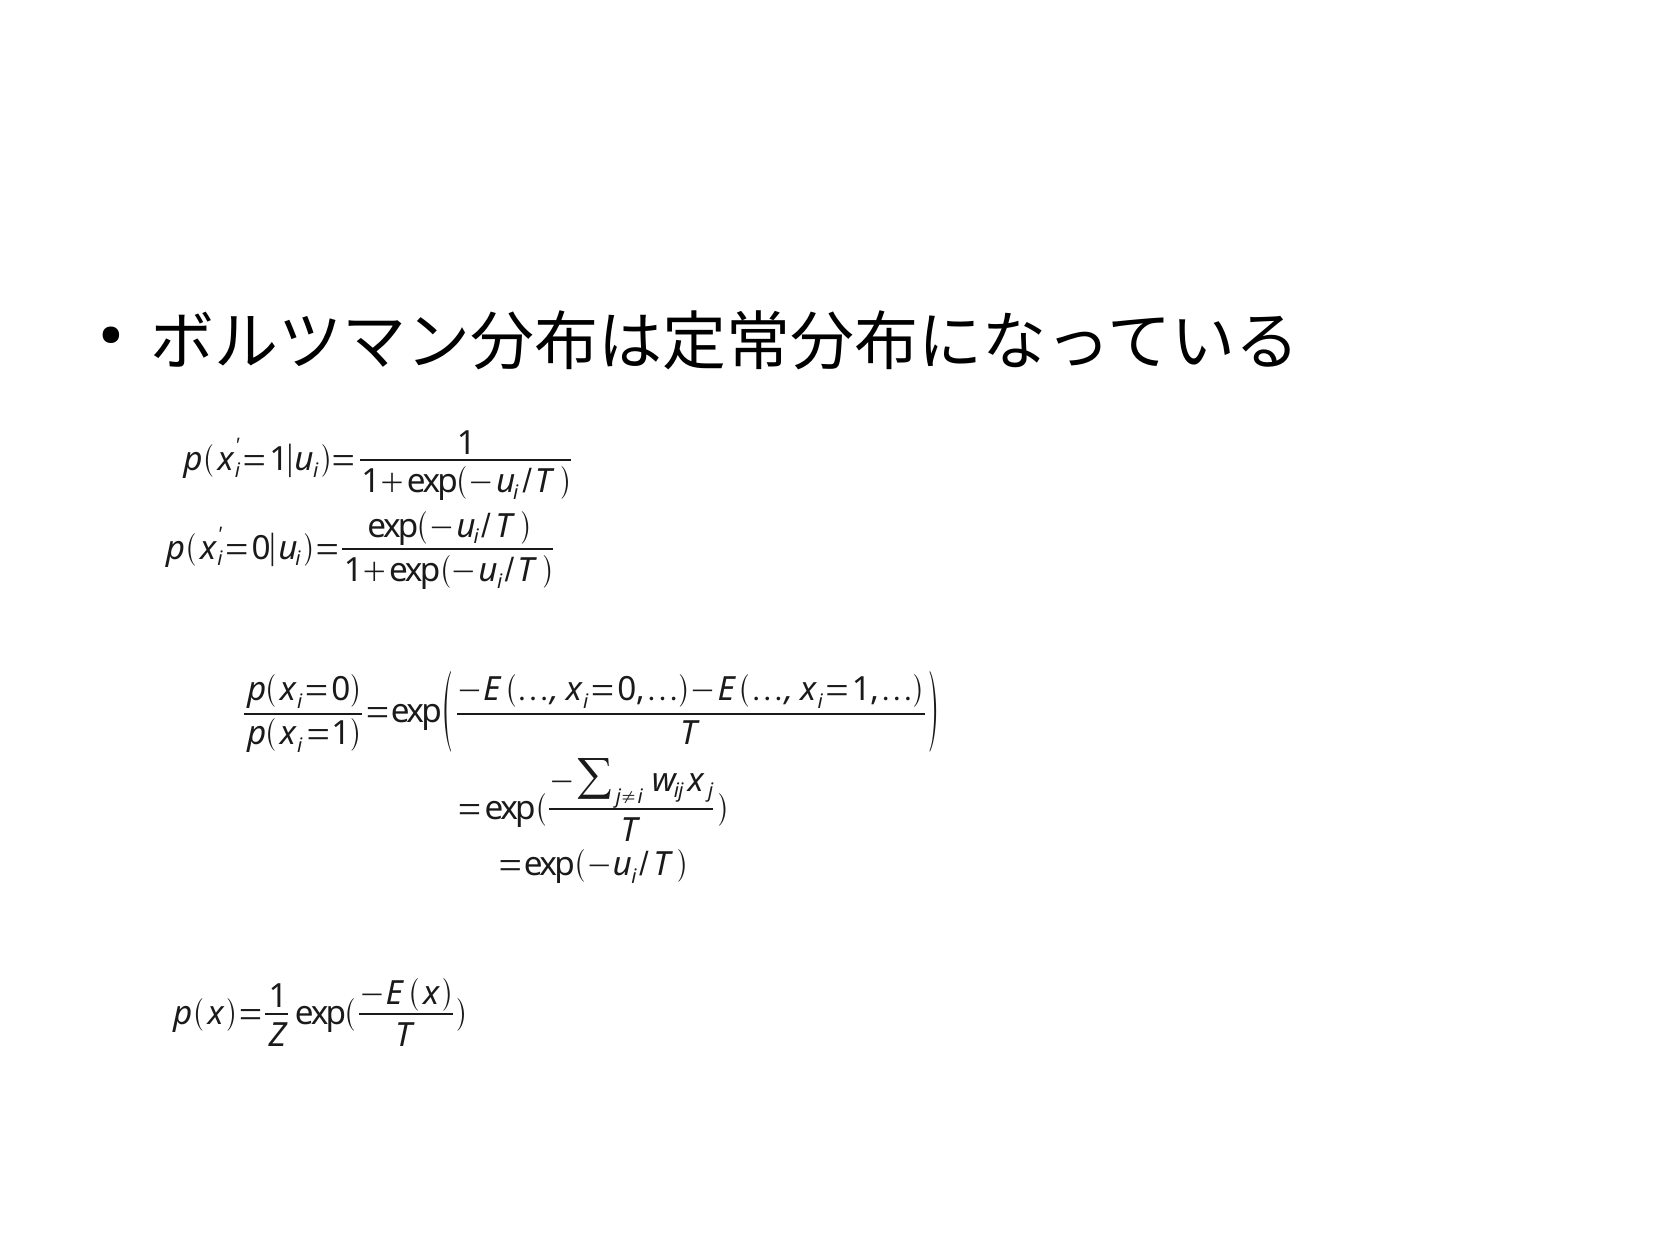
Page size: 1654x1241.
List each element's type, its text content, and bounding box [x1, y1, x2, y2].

list ボルツマン分布は定常分布になっている [82, 290, 1571, 384]
chart [236, 667, 945, 886]
chart [177, 424, 579, 502]
chart [159, 507, 562, 591]
chart [166, 974, 473, 1051]
